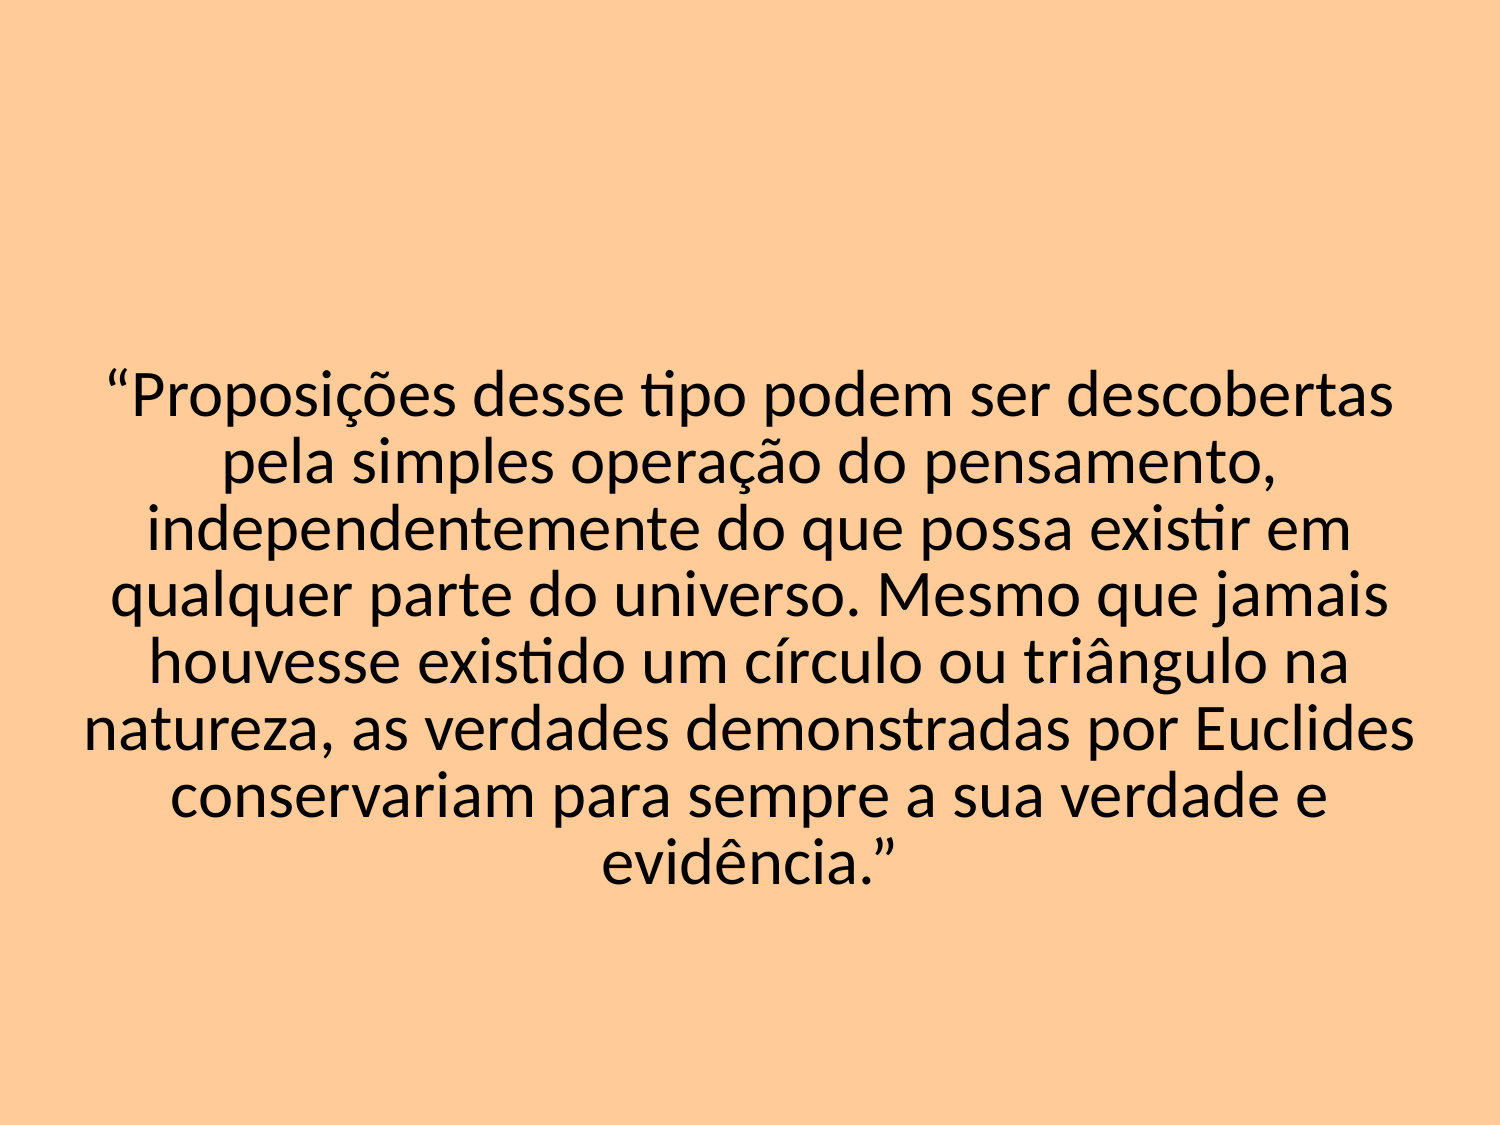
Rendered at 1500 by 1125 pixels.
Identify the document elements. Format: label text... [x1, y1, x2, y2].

subtitle “Proposições desse tipo podem ser descobertas pela simples operação do pensamento, independentemente do que possa existir em qualquer parte do universo. Mesmo que jamais houvesse existido um círculo ou triângulo na natureza, as verdades demonstradas por Euclides conservariam para sempre a sua verdade e evidência.” [75, 269, 1425, 998]
